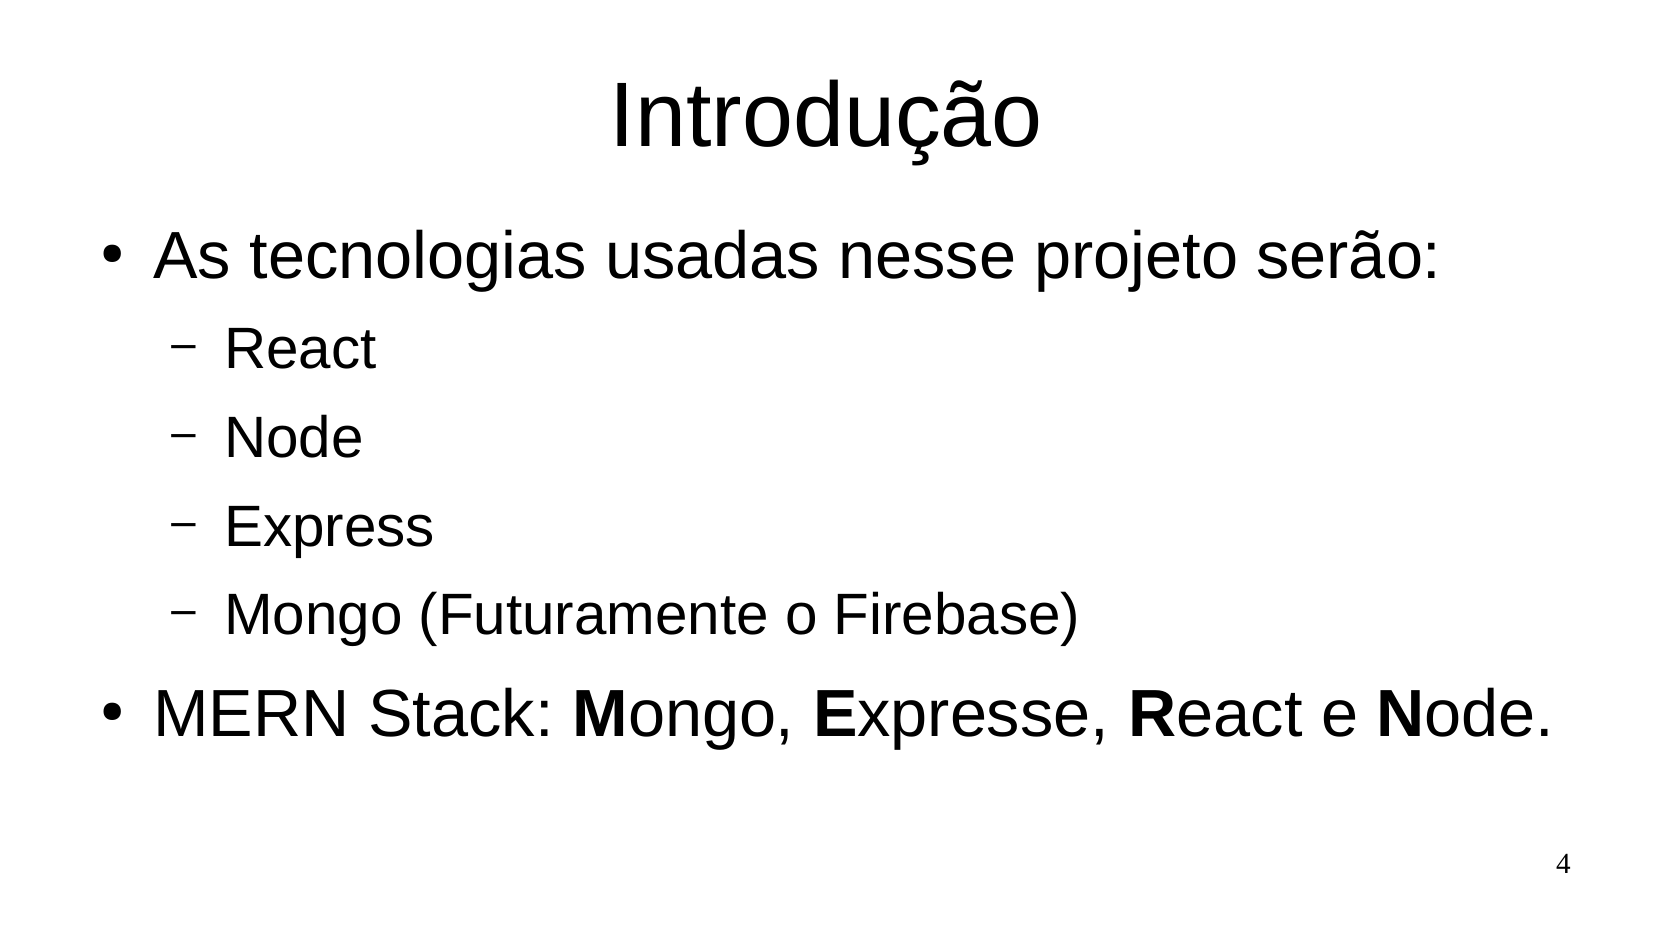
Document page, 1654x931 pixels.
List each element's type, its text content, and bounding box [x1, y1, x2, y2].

list As tecnologias usadas nesse projeto serão: React Node Express Mongo (Futuramente o Firebase) MERN Stack: Mongo, Expresse, React e Node. [82, 217, 1571, 758]
title Introdução [82, 37, 1571, 193]
